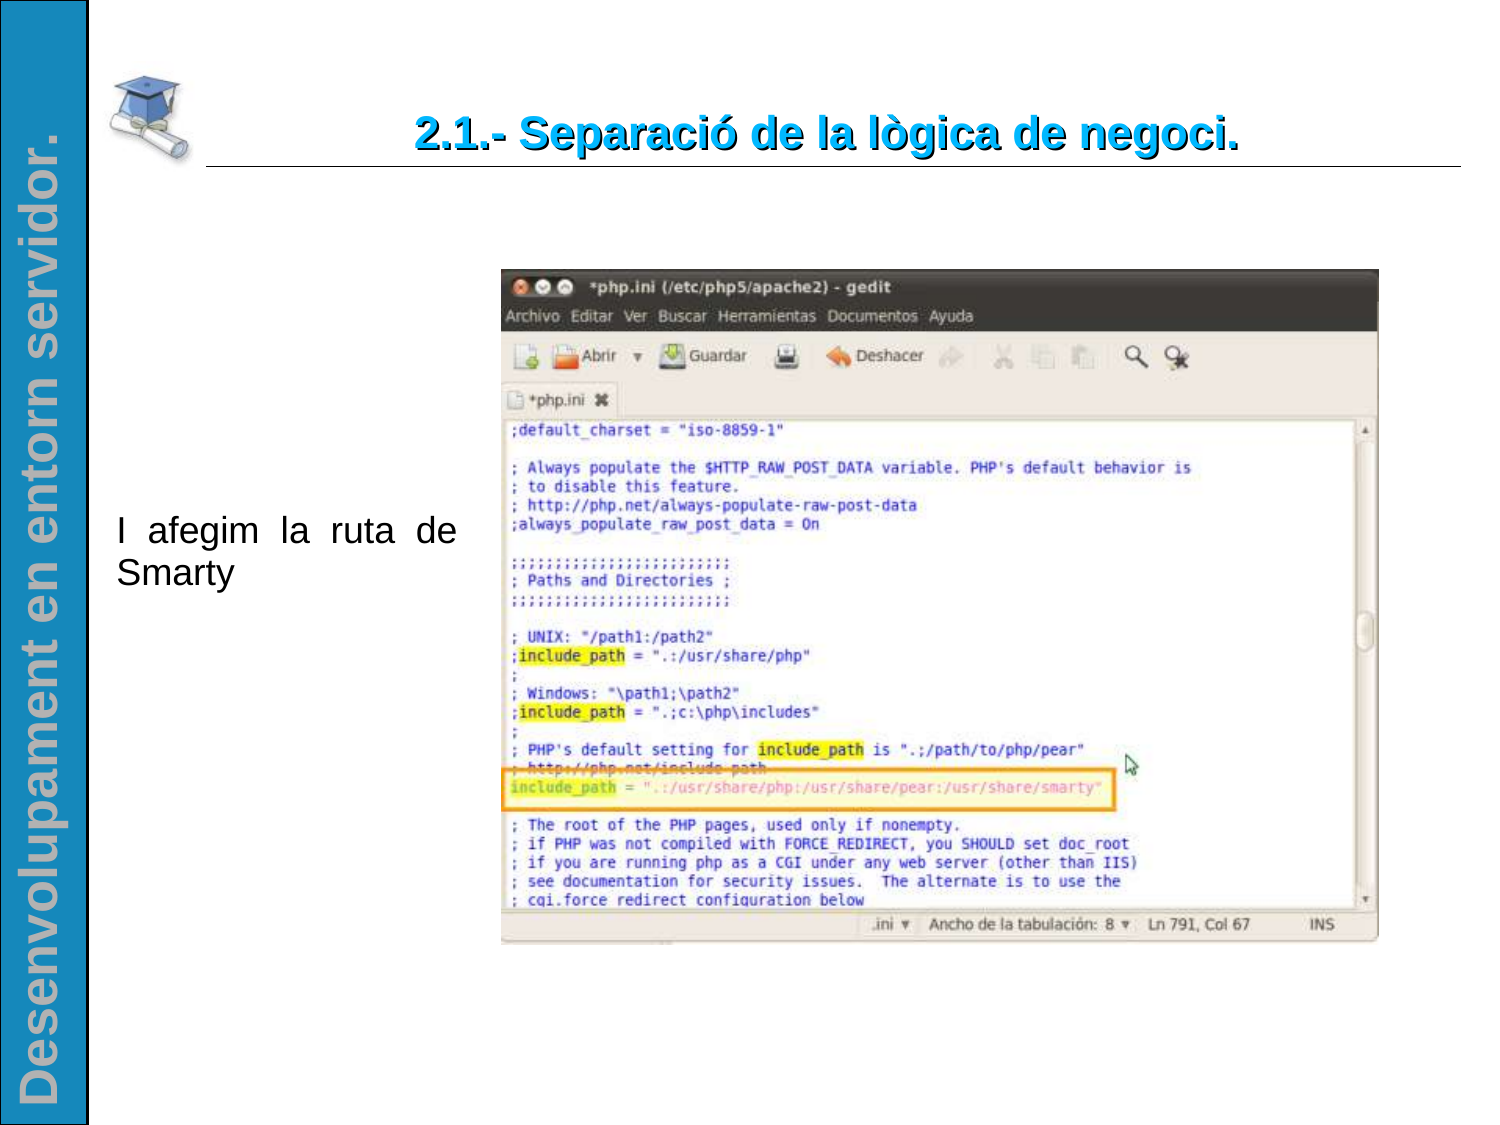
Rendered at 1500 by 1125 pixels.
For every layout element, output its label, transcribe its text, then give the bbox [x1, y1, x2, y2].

picture [93, 61, 206, 174]
picture [501, 269, 1379, 945]
title 2.1.- Separació de la lògica de negoci. [206, 88, 1447, 178]
text_box I afegim la ruta de Smarty [101, 501, 473, 601]
